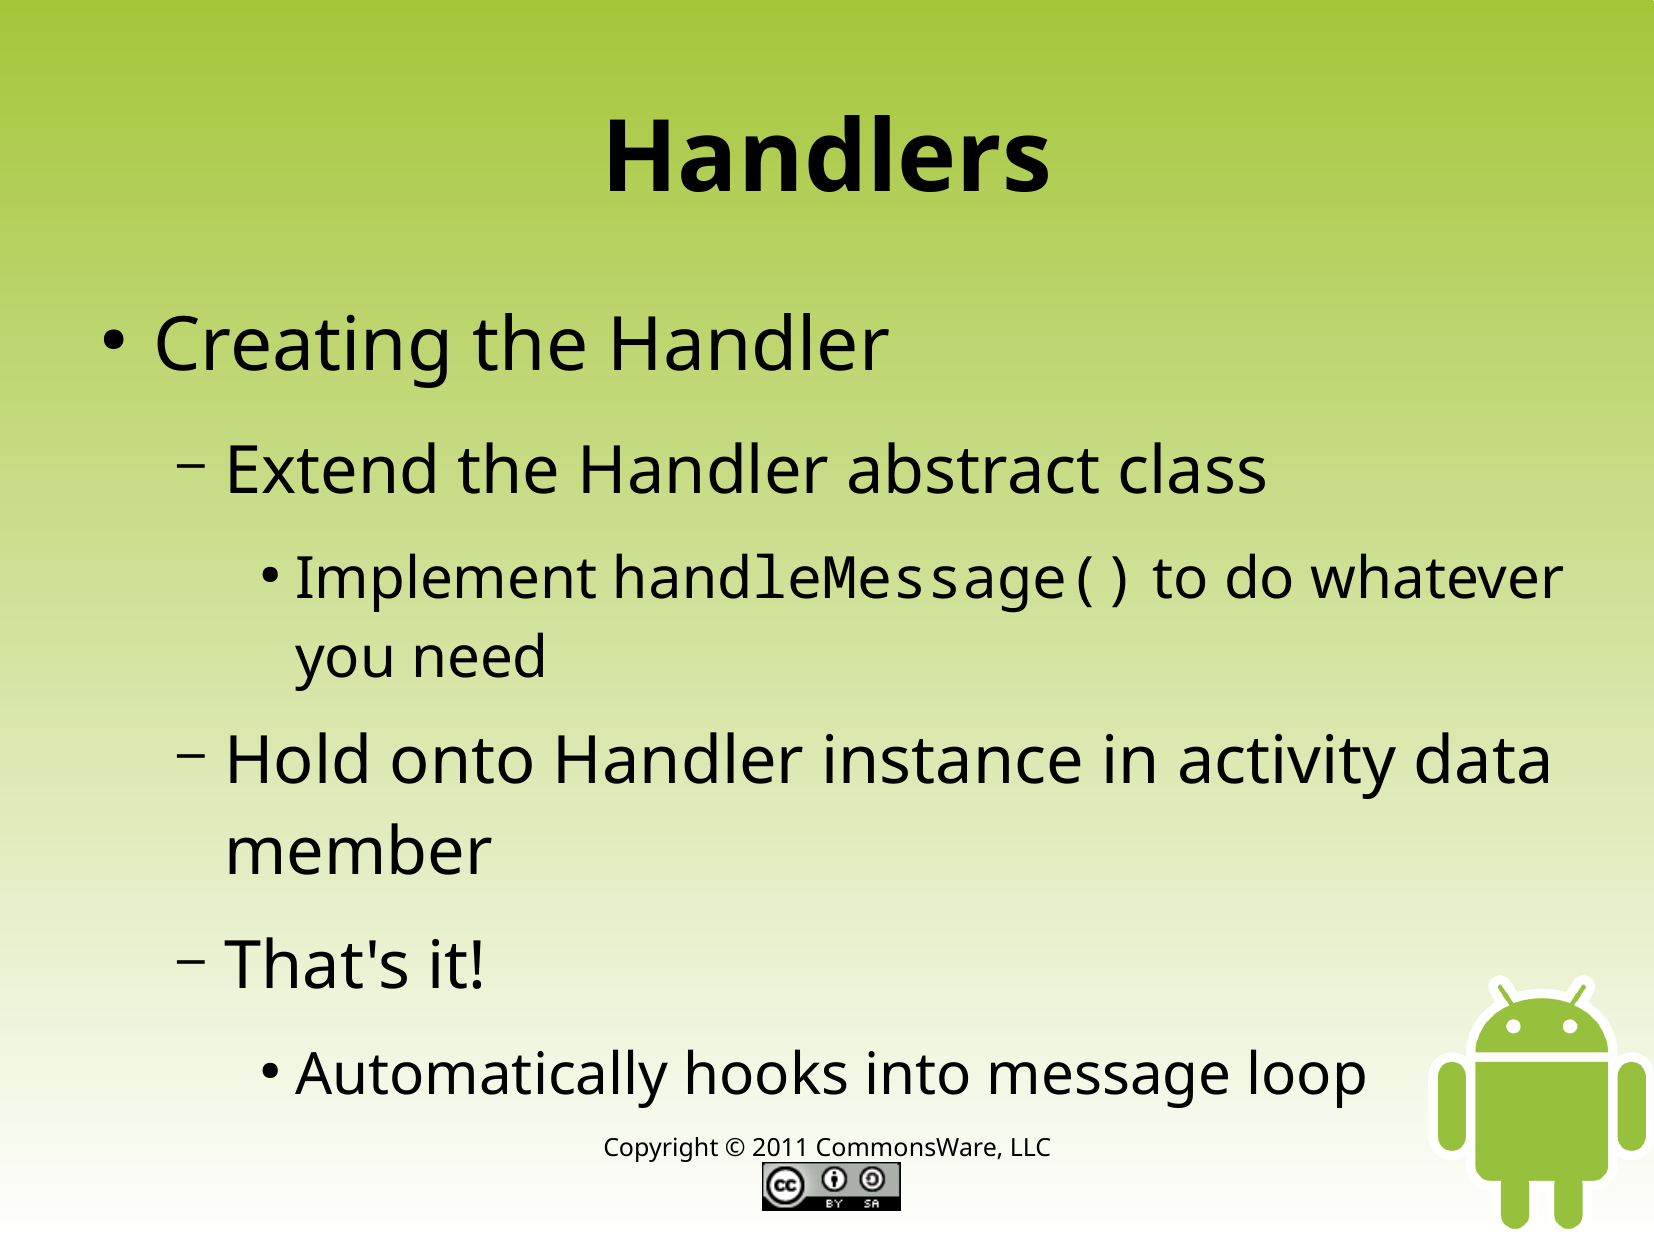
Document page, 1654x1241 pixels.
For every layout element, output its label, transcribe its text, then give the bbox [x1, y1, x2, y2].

list Creating the Handler Extend the Handler abstract class Implement handleMessage() to do whatever you need Hold onto Handler instance in activity data member That's it! Automatically hooks into message loop [82, 290, 1571, 1126]
picture [762, 1162, 901, 1211]
title Handlers [82, 49, 1571, 257]
picture [1428, 975, 1654, 1238]
